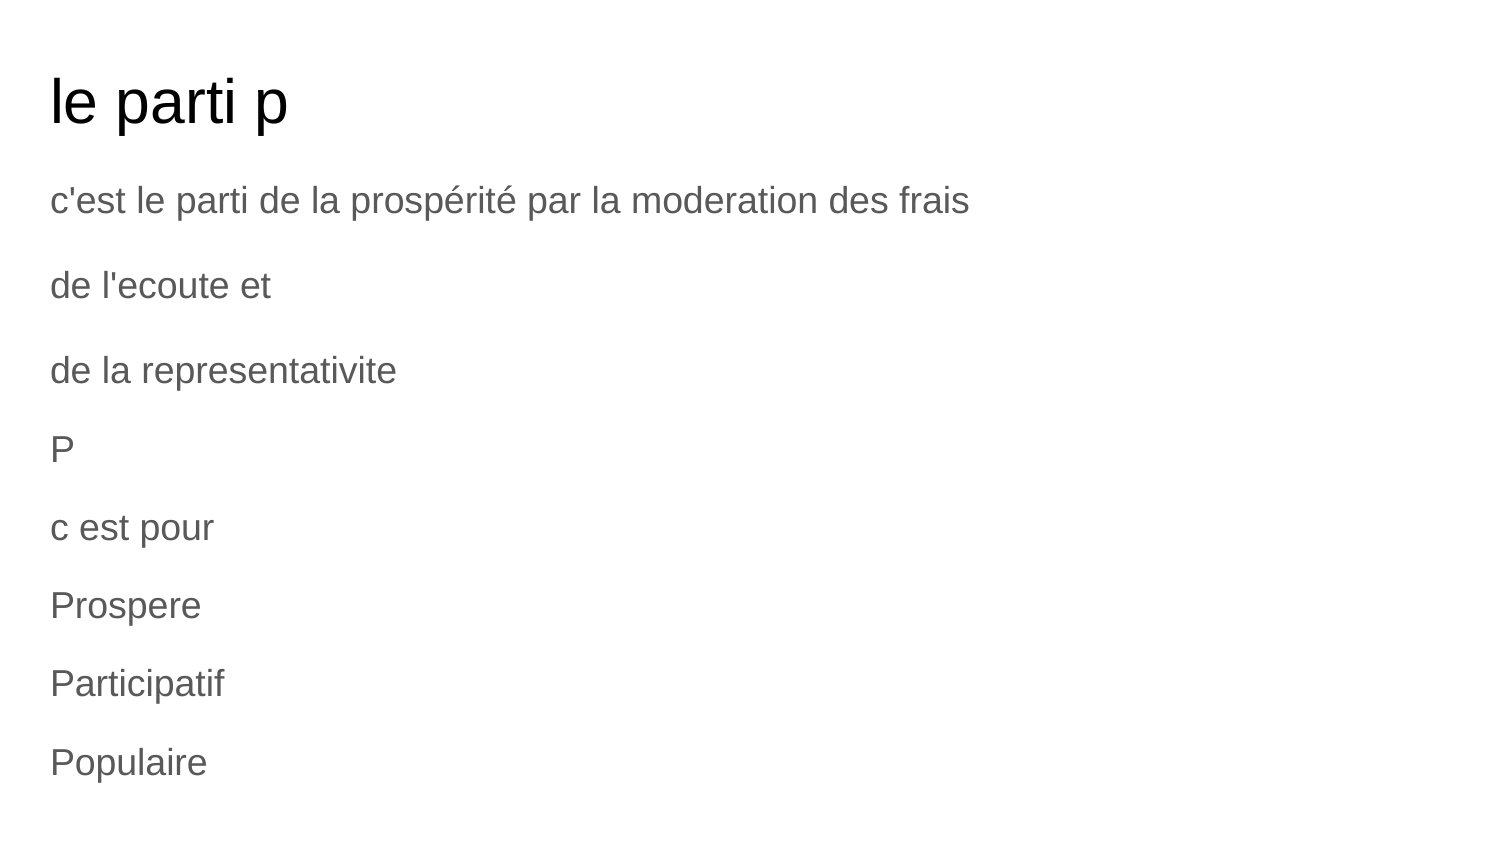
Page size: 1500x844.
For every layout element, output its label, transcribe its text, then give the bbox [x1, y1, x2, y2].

list le parti p c'est le parti de la prospérité par la moderation des frais de l'ecoute et de la representativite P c est pour Prospere Participatif Populaire [35, 129, 1433, 834]
title [35, 34, 1433, 129]
